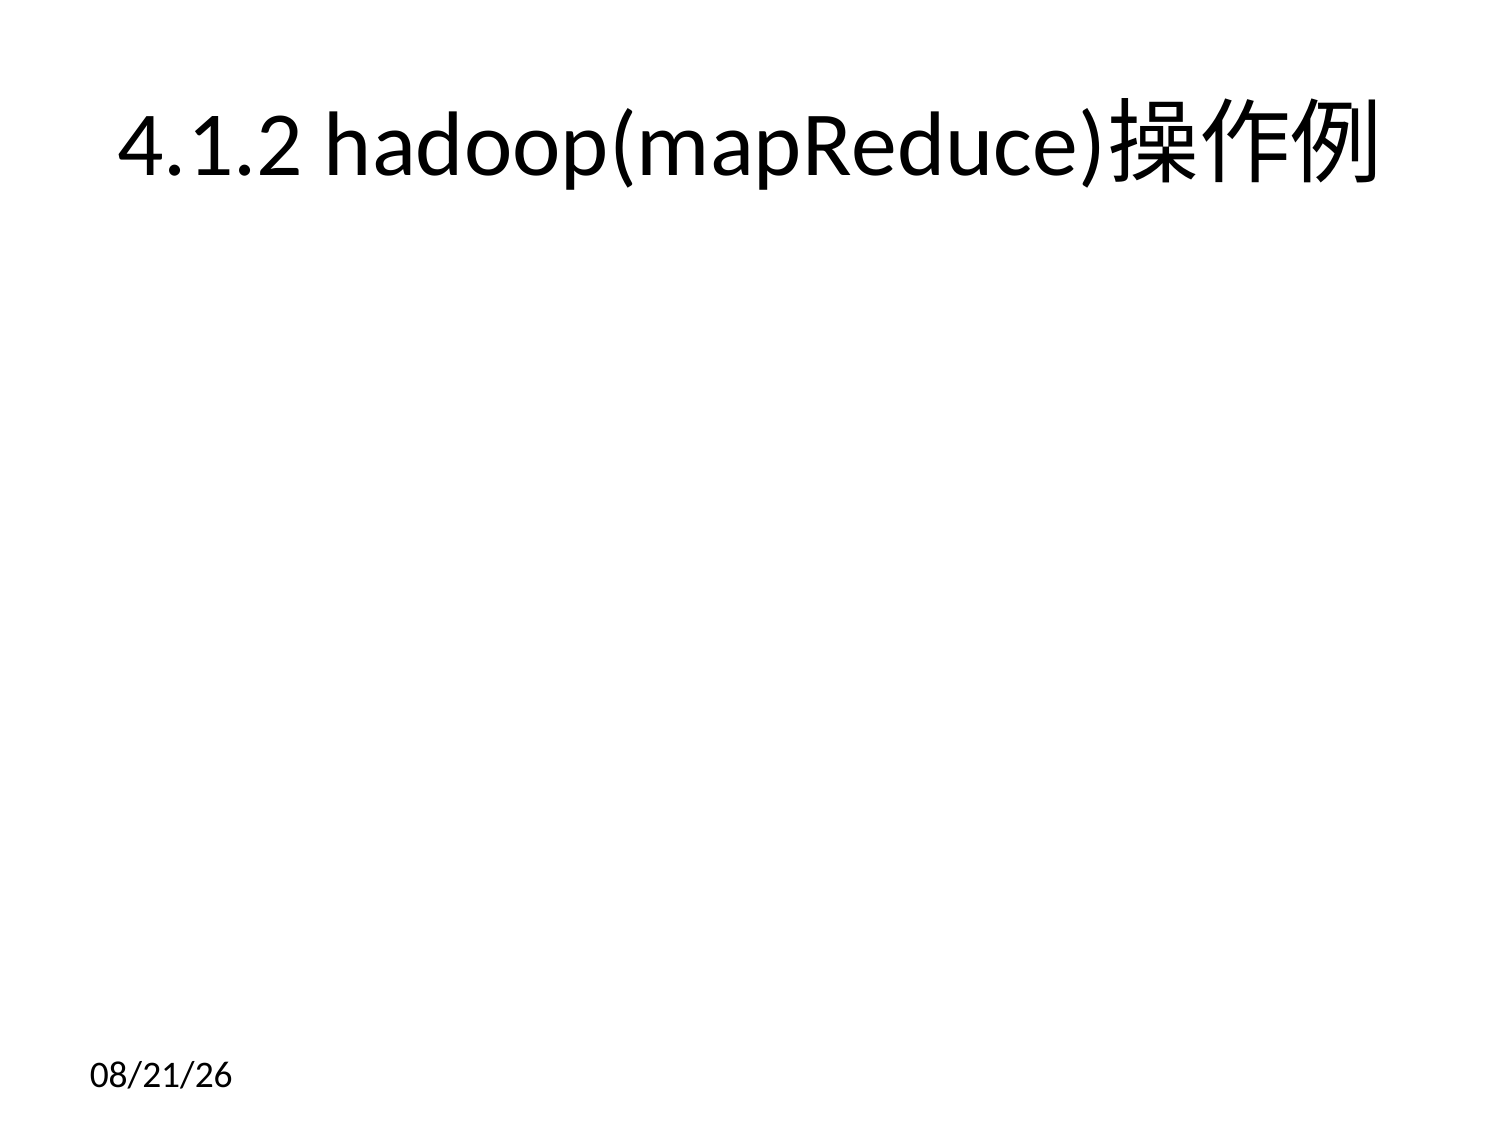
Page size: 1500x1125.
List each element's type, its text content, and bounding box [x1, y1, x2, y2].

title 4.1.2 hadoop(mapReduce)操作例 [75, 21, 1426, 257]
